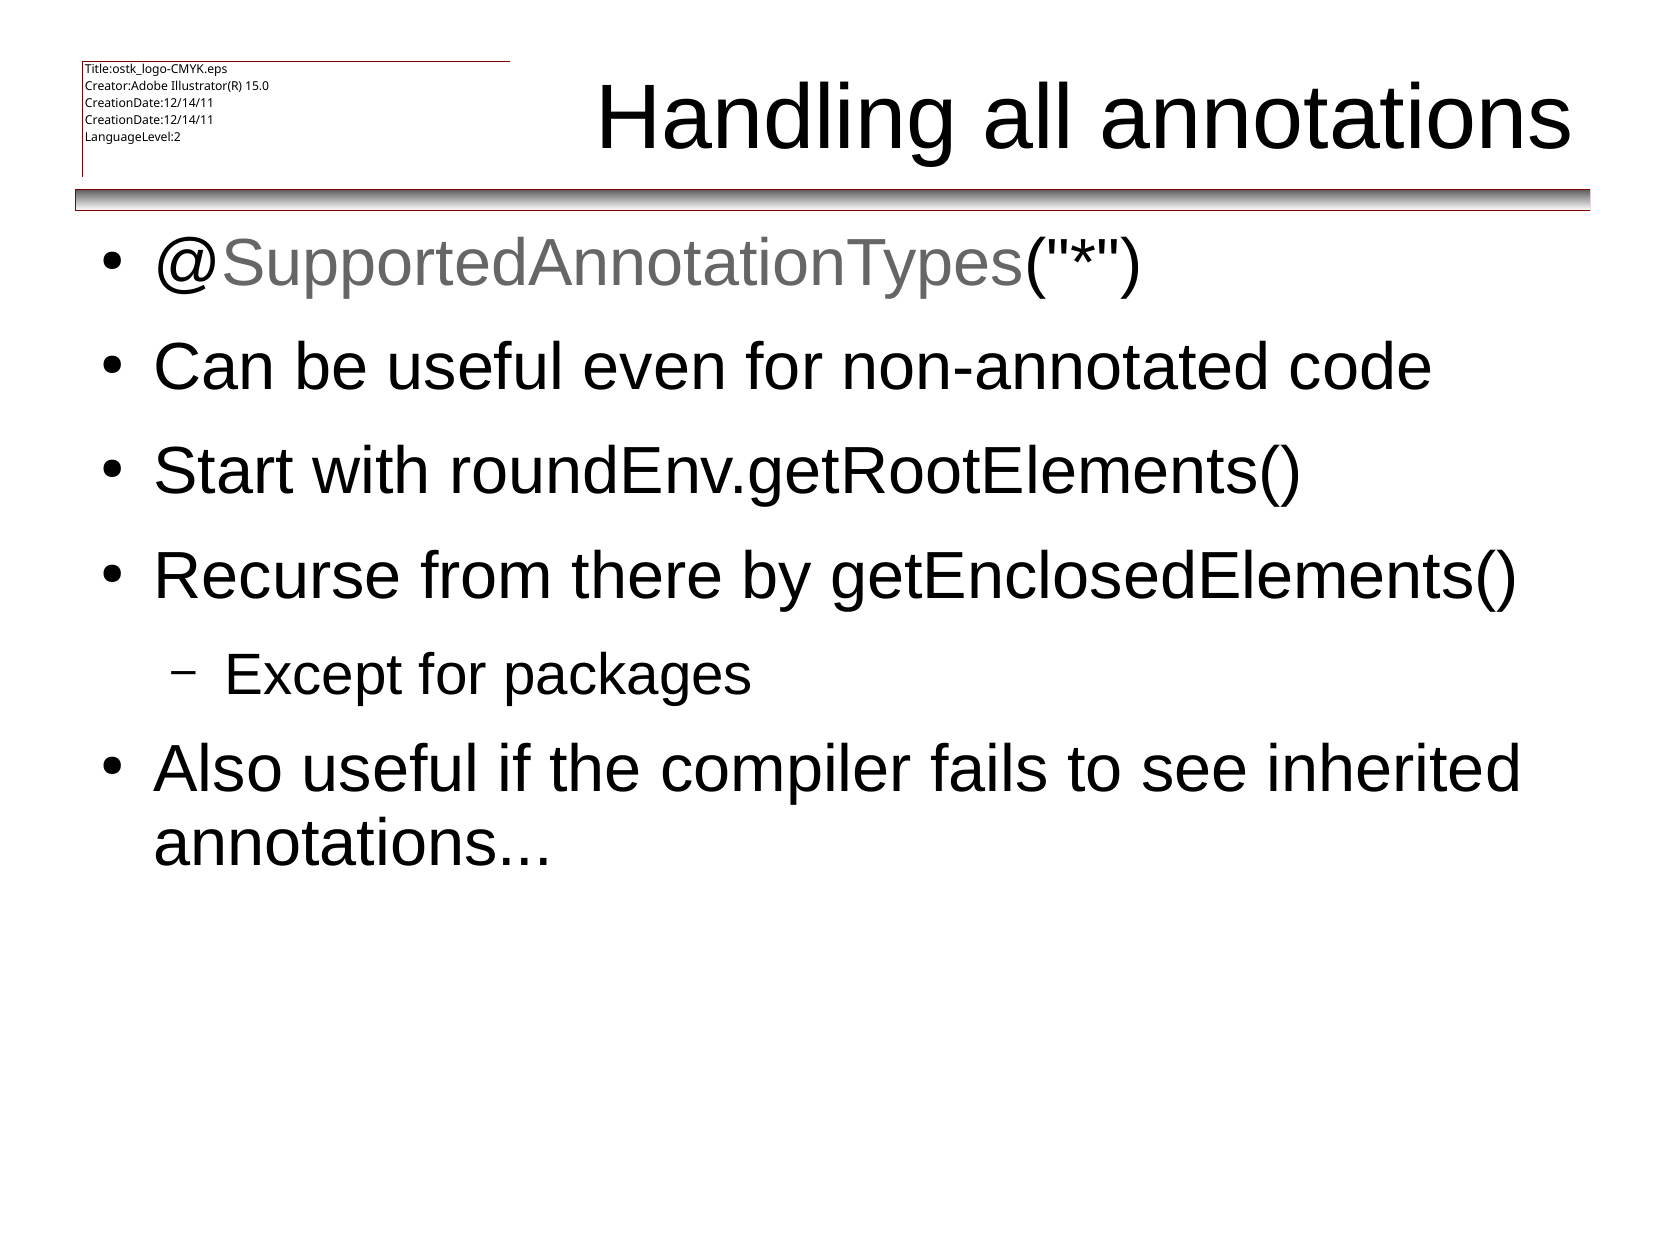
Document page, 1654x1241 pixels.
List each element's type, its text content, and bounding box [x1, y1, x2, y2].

list @SupportedAnnotationTypes("*") Can be useful even for non-annotated code Start with roundEnv.getRootElements() Recurse from there by getEnclosedElements() Except for packages Also useful if the compiler fails to see inherited annotations... [82, 225, 1538, 1111]
title Handling all annotations [529, 65, 1576, 169]
